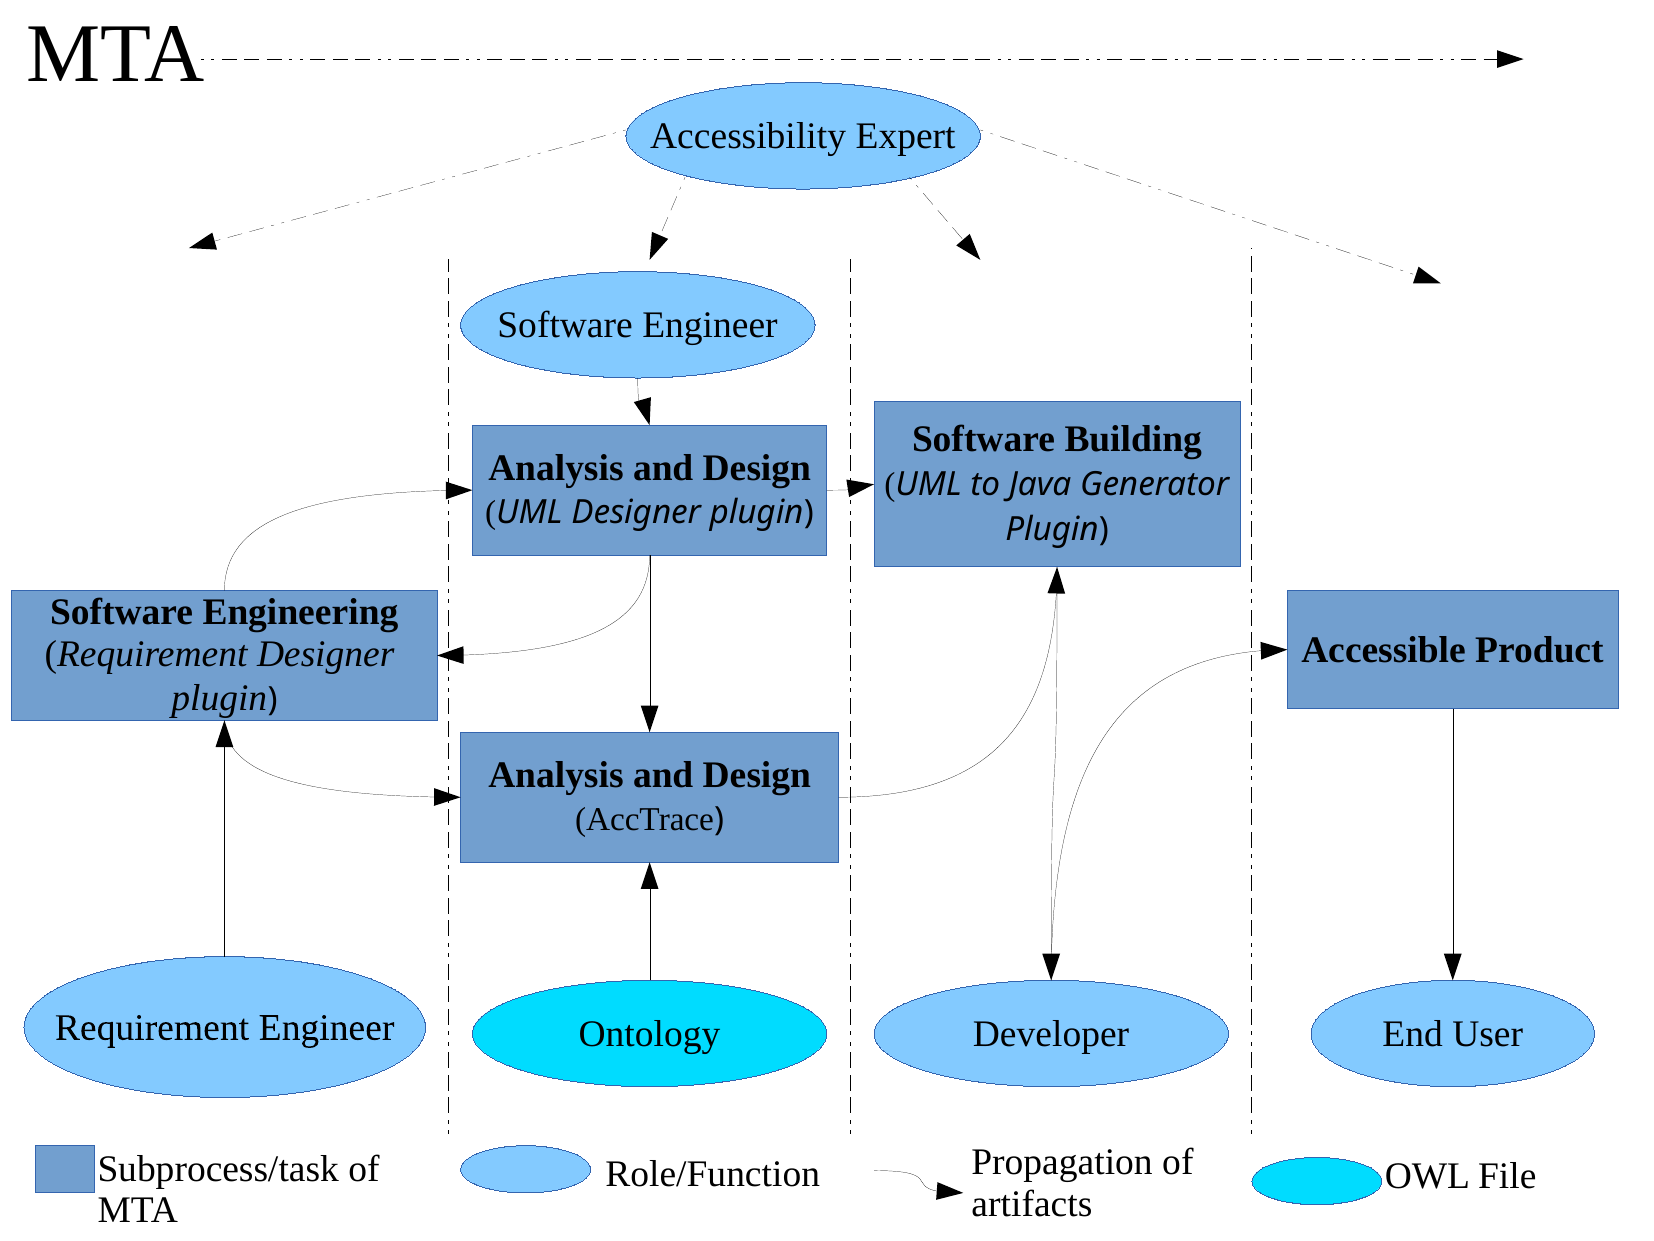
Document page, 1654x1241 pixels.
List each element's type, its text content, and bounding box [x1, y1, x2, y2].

text_box Propagation of artifacts [956, 1133, 1276, 1234]
text_box Requirement Engineer [23, 956, 426, 1098]
text_box Role/Function [590, 1145, 839, 1204]
text_box Accessible Product [1287, 590, 1619, 709]
text_box Analysis and Design (AccTrace) [460, 732, 839, 863]
text_box Analysis and Design (UML Designer plugin) [472, 425, 827, 556]
text_box Ontology [472, 980, 827, 1087]
text_box [460, 1145, 590, 1193]
text_box Software Engineer [460, 271, 816, 379]
text_box [35, 1145, 82, 1193]
text_box MTA [11, 0, 508, 108]
text_box Subprocess/task of MTA [82, 1140, 402, 1241]
text_box End User [1311, 980, 1595, 1087]
text_box OWL File [1370, 1147, 1607, 1205]
text_box [1251, 1157, 1370, 1205]
text_box Developer [874, 980, 1229, 1087]
text_box Accessibility Expert [625, 82, 981, 190]
text_box Software Engineering (Requirement Designer plugin) [11, 590, 438, 721]
text_box Software Building (UML to Java Generator Plugin) [874, 401, 1241, 567]
